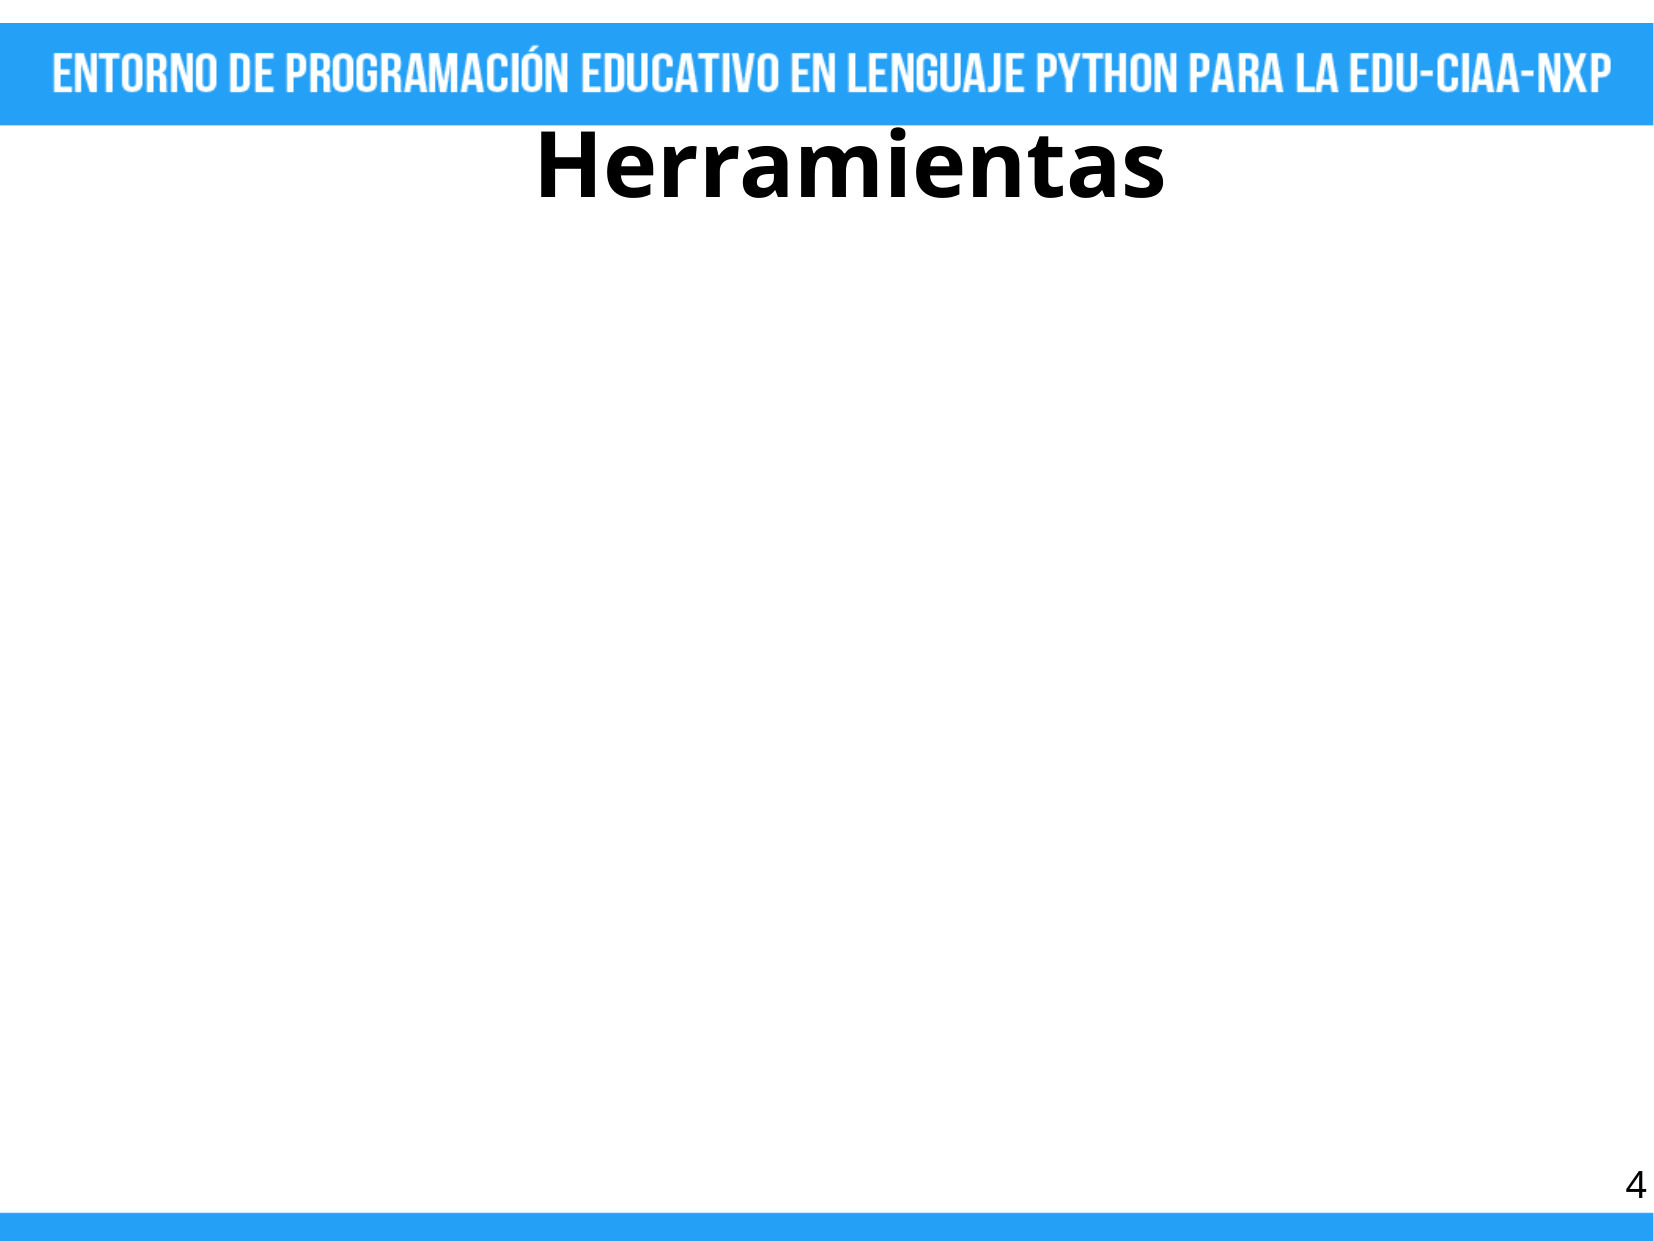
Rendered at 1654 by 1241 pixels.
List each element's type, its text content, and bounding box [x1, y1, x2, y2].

picture [0, 23, 1654, 1241]
title Herramientas [106, 106, 1595, 219]
text_box 4 [1610, 1151, 1654, 1220]
